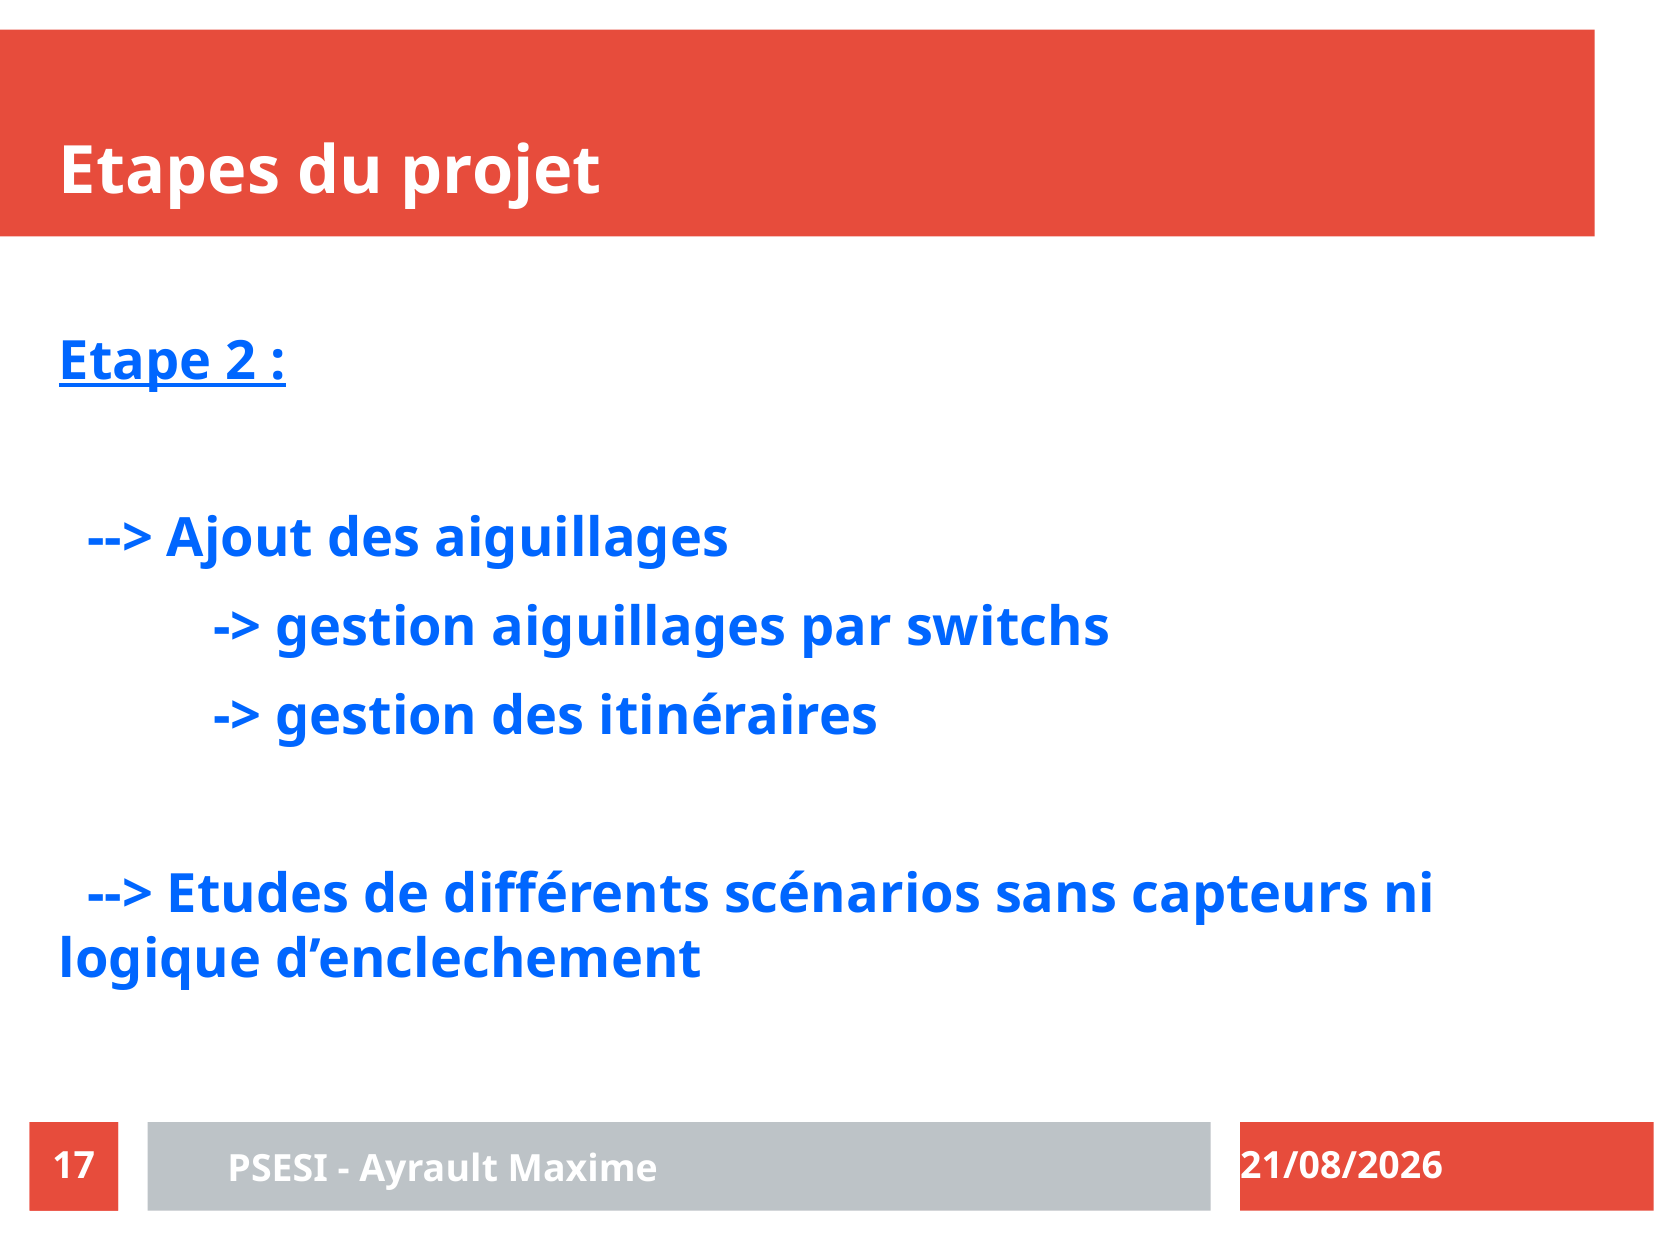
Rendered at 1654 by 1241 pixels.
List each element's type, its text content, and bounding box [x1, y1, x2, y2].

text_box 07/03/2017 [1240, 1122, 1625, 1211]
text_box <number> [29, 1122, 119, 1211]
text_box PSESI - Ayrault Maxime [177, 1122, 709, 1211]
title Etapes du projet [59, 59, 1595, 207]
list Etape 2 : --> Ajout des aiguillages -> gestion aiguillages par switchs -> gestion des itinéraires --> Etudes de différents scénarios sans capteurs ni logique d’enclechement [59, 324, 1565, 1093]
